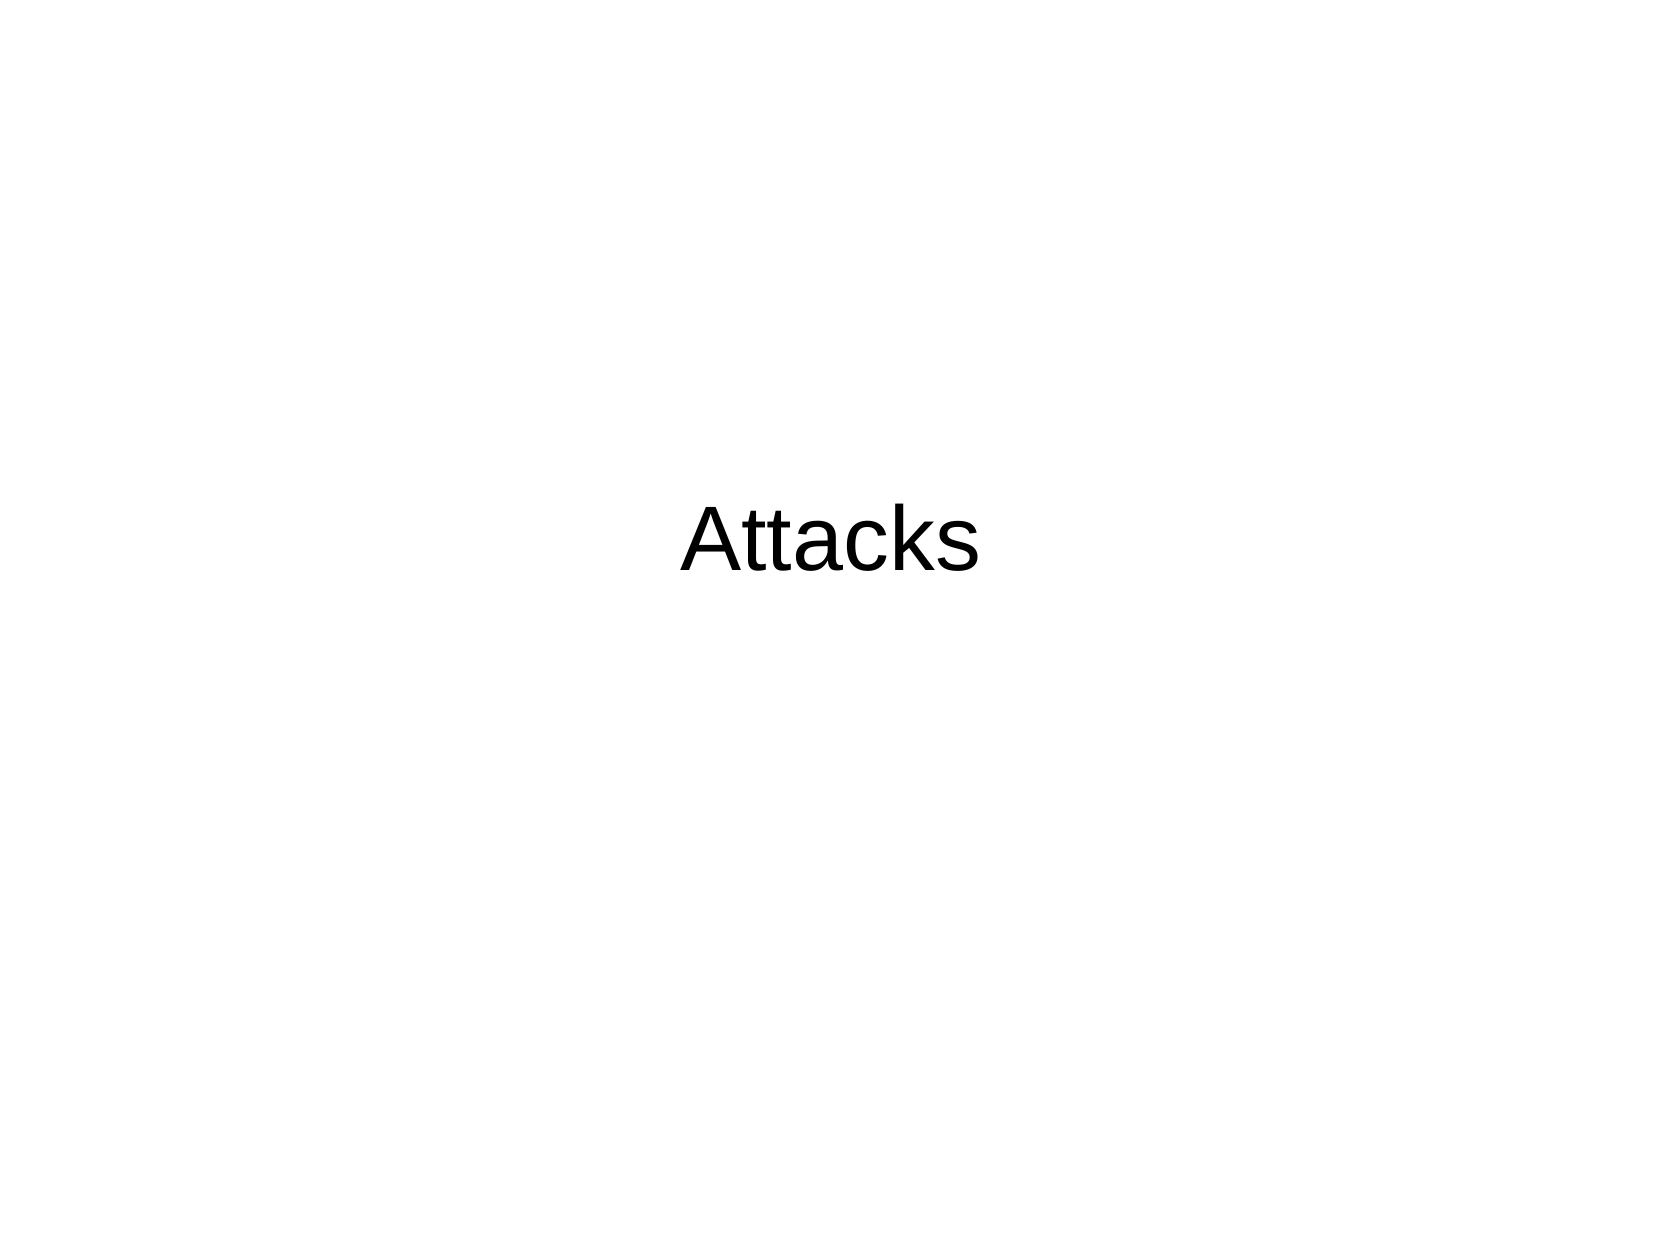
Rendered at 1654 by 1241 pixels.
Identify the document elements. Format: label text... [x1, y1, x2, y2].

title Attacks [86, 435, 1576, 643]
